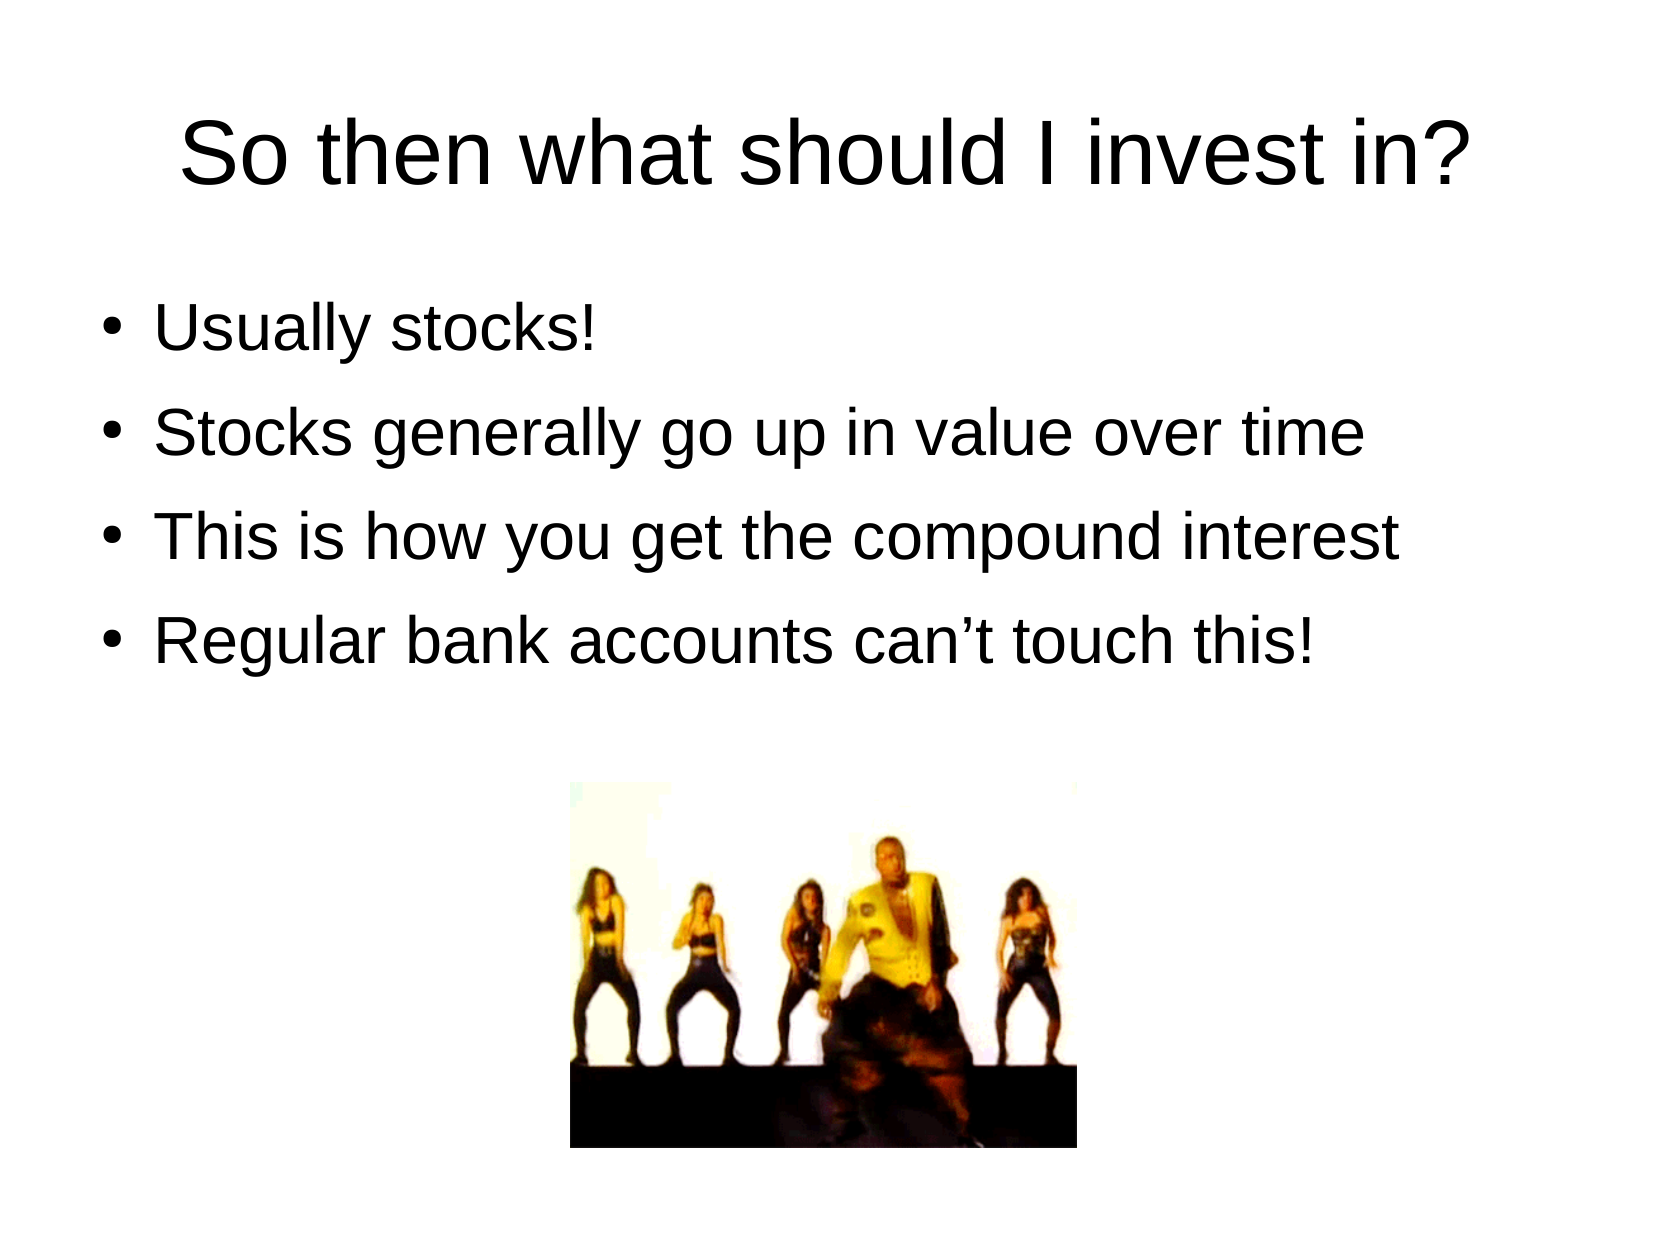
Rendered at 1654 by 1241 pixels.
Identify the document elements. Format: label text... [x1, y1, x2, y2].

picture [570, 782, 1077, 1148]
title So then what should I invest in? [82, 49, 1571, 257]
list Usually stocks! Stocks generally go up in value over time This is how you get the compound interest Regular bank accounts can’t touch this! [82, 290, 1571, 1010]
